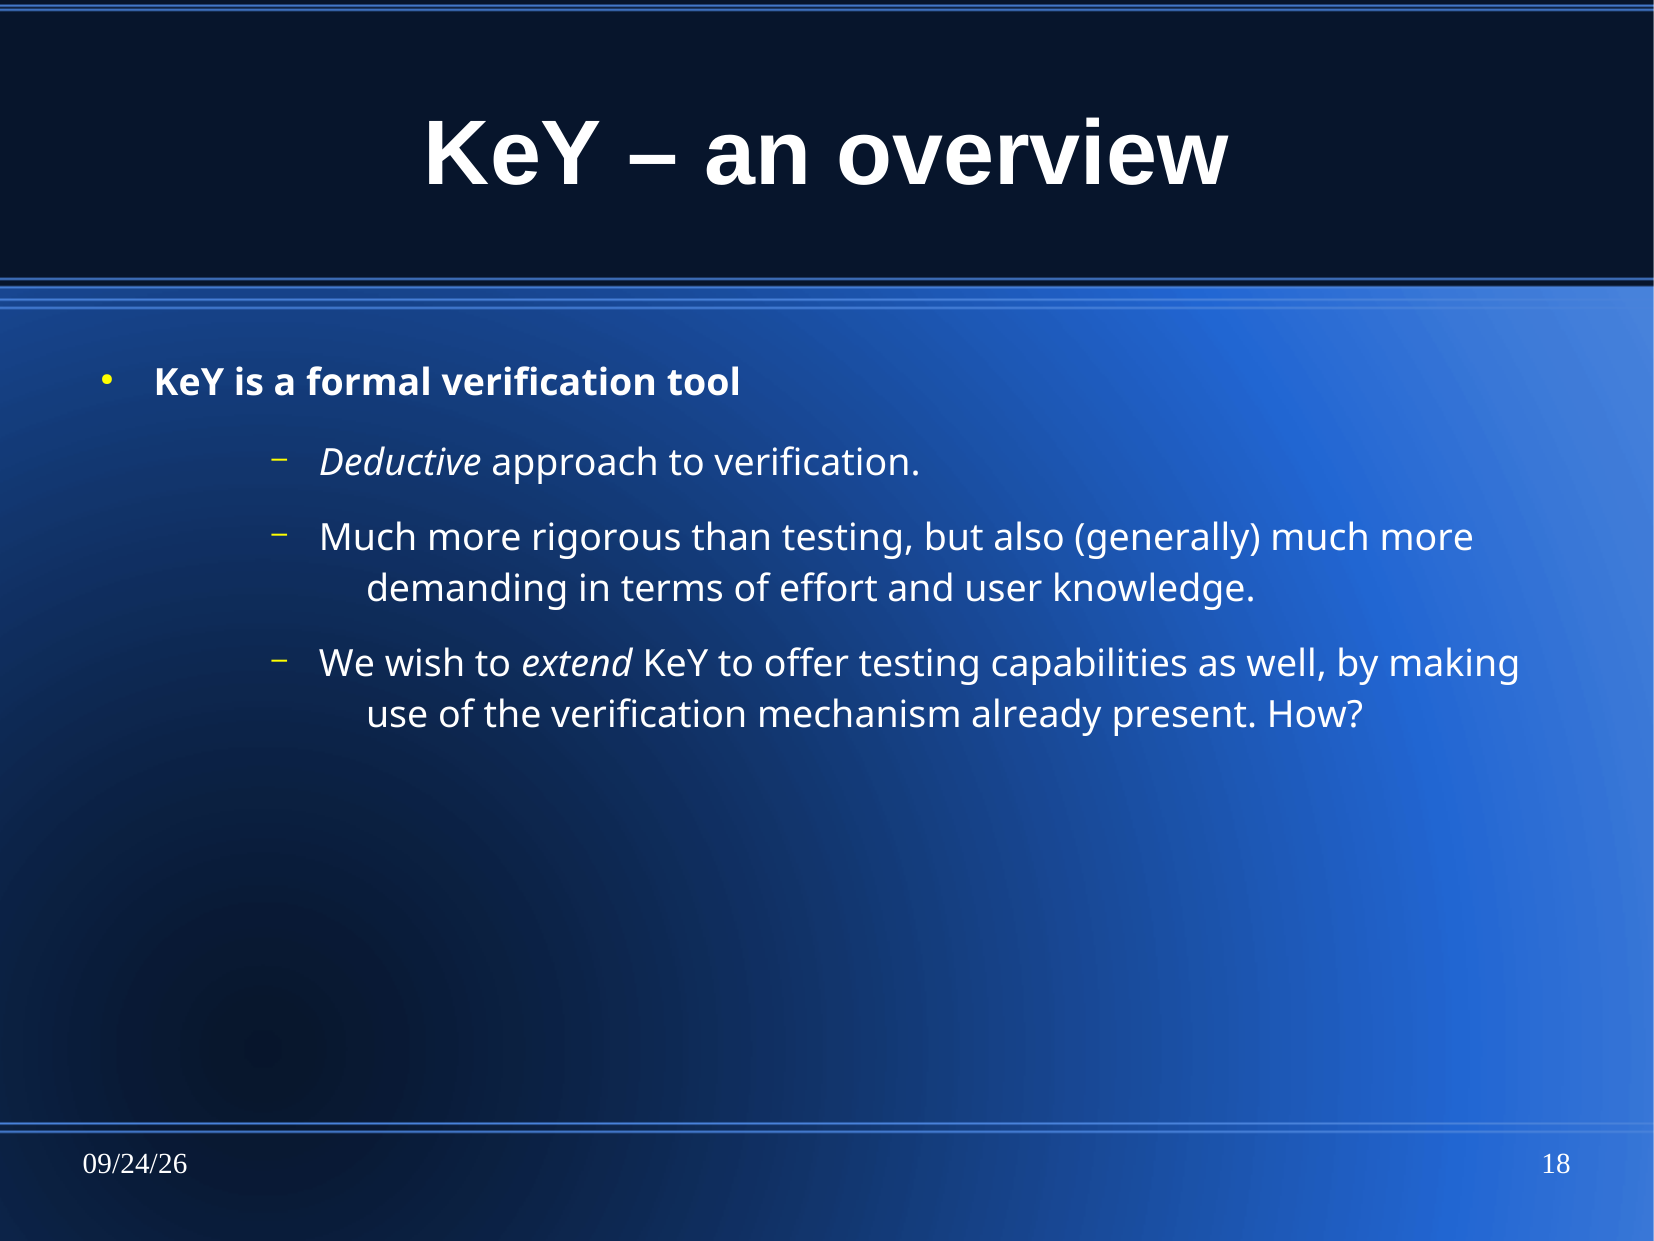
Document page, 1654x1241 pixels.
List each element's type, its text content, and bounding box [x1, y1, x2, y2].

title KeY – an overview [82, 49, 1571, 257]
picture [0, 0, 1654, 1241]
list KeY is a formal verification tool Deductive approach to verification. Much more rigorous than testing, but also (generally) much more demanding in terms of effort and user knowledge. We wish to extend KeY to offer testing capabilities as well, by making use of the verification mechanism already present. How? [82, 355, 1561, 1075]
